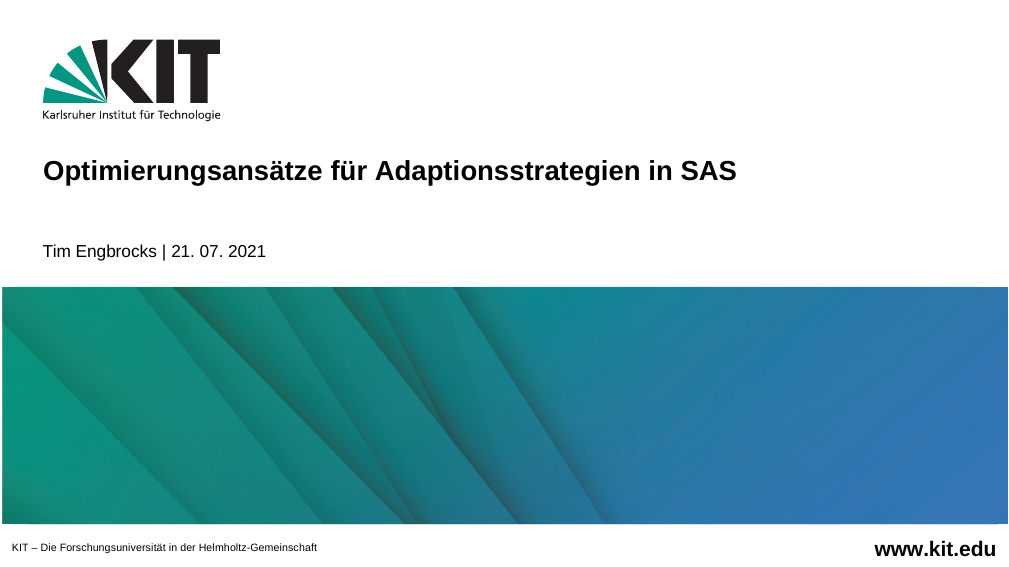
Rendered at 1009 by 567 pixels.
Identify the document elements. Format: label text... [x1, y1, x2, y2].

text_box [163, 110, 181, 119]
text_box www.kit.edu [874, 537, 997, 559]
picture [2, 287, 1008, 524]
text_box [102, 110, 136, 119]
text_box [157, 110, 164, 119]
text_box [198, 112, 211, 122]
text_box [43, 110, 55, 119]
text_box [215, 112, 221, 119]
text_box Tim Engbrocks | 21. 07. 2021 [42, 242, 267, 260]
text_box [63, 112, 78, 119]
text_box [156, 39, 174, 103]
text_box KIT – Die Forschungsuniversität in der Helmholtz-Gemeinschaft [11, 541, 307, 553]
text_box [91, 39, 108, 103]
text_box [111, 39, 154, 103]
text_box Optimierungsansätze für Adaptionsstrategien in SAS [43, 155, 738, 183]
text_box [178, 39, 220, 103]
text_box [182, 112, 195, 119]
text_box [139, 110, 150, 119]
text_box [79, 110, 96, 119]
